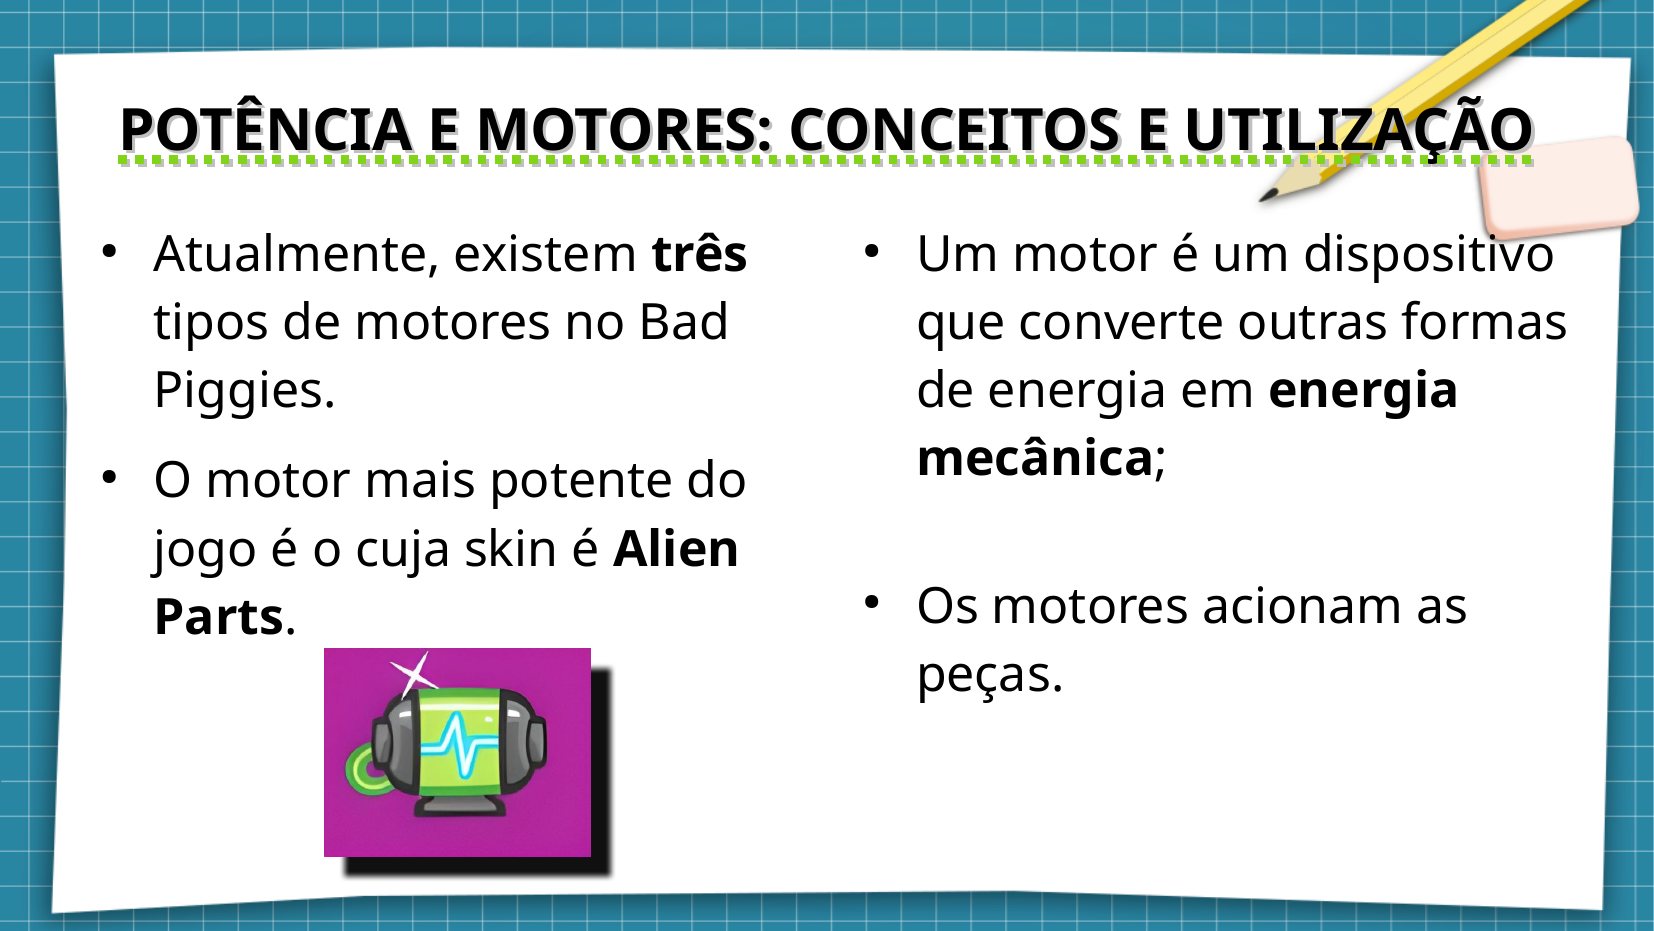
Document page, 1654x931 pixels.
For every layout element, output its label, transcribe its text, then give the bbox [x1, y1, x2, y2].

list Os motores acionam as peças. [845, 569, 1572, 827]
list Um motor é um dispositivo que converte outras formas de energia em energia mecânica; [845, 217, 1572, 569]
list Atualmente, existem três tipos de motores no Bad Piggies. O motor mais potente do jogo é o cuja skin é Alien Parts. [82, 217, 809, 758]
picture [0, 0, 1654, 931]
title Potência e motores: Conceitos e utilização [82, 46, 1571, 210]
